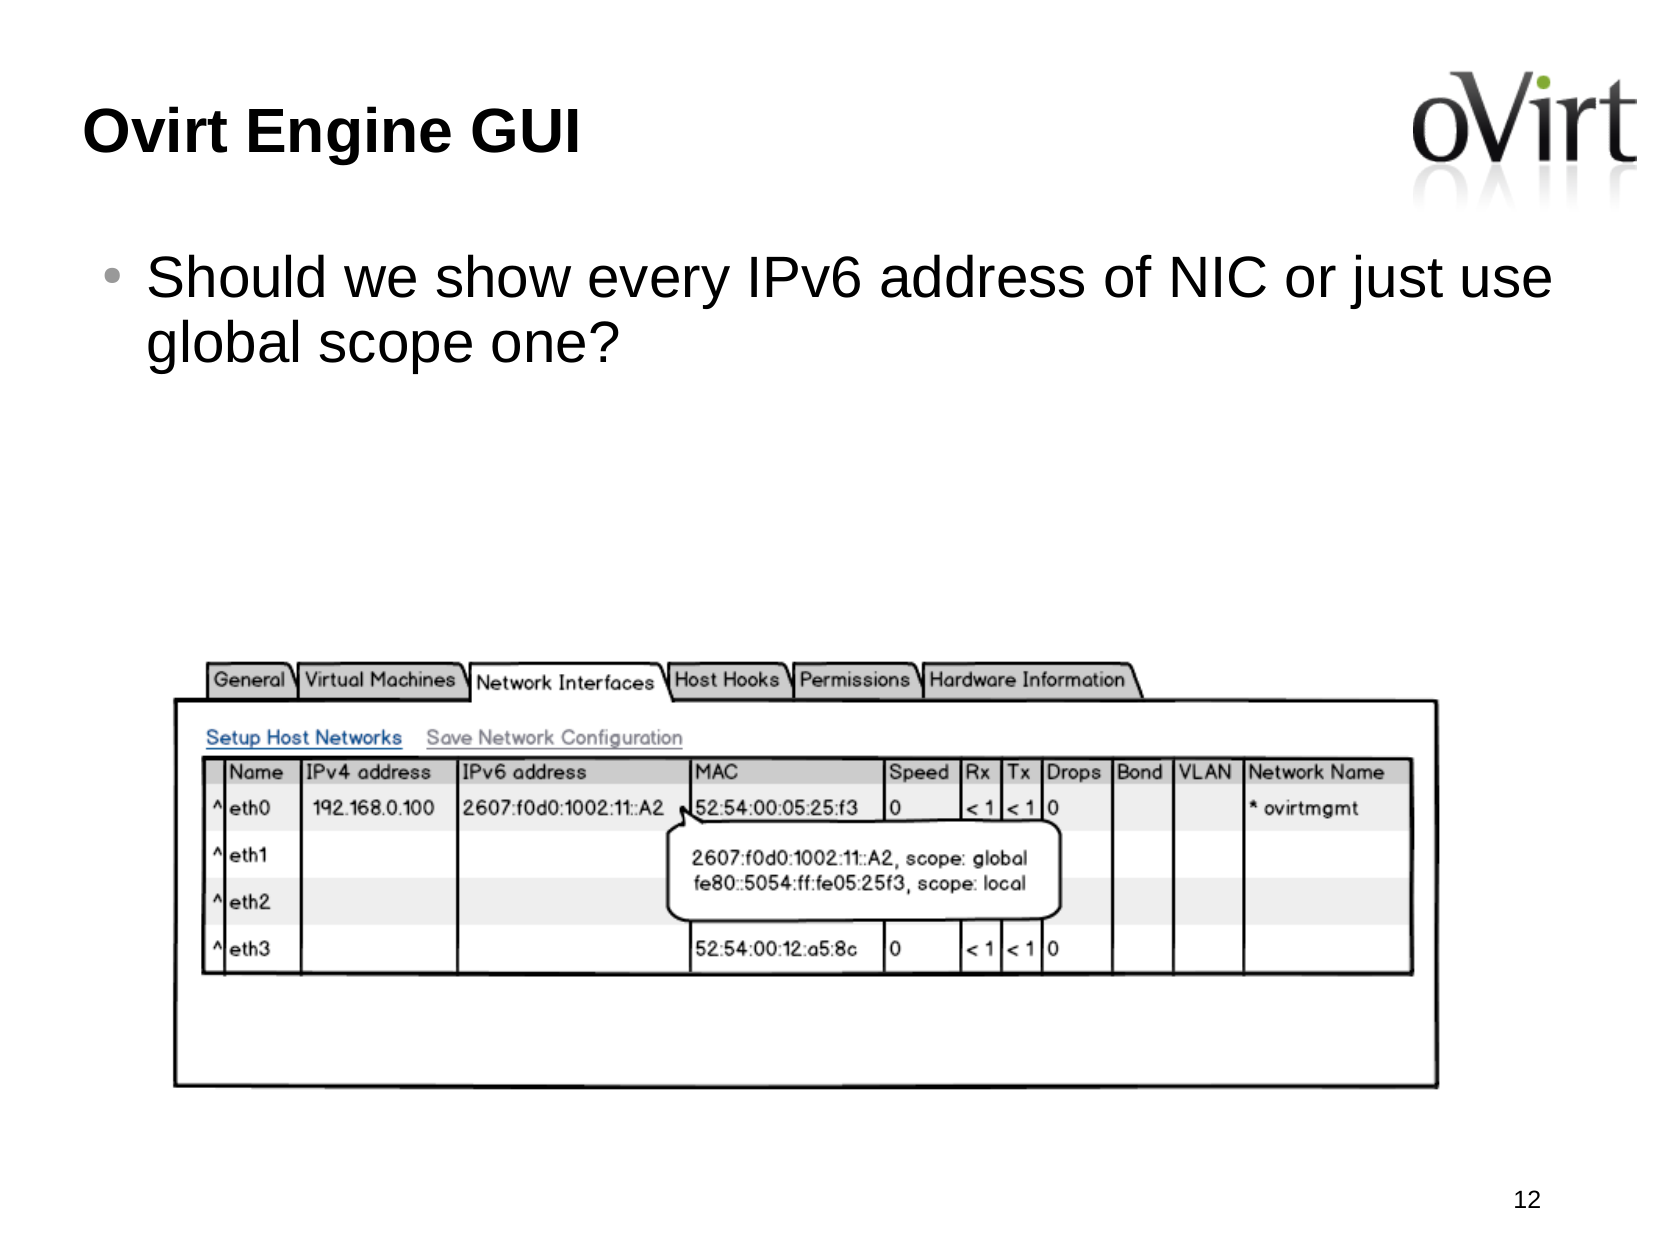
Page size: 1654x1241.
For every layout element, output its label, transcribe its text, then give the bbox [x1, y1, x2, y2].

picture [1413, 63, 1637, 212]
picture [150, 637, 1463, 1113]
title Ovirt Engine GUI [82, 37, 1303, 226]
list Should we show every IPv6 address of NIC or just use global scope one? [86, 244, 1576, 601]
